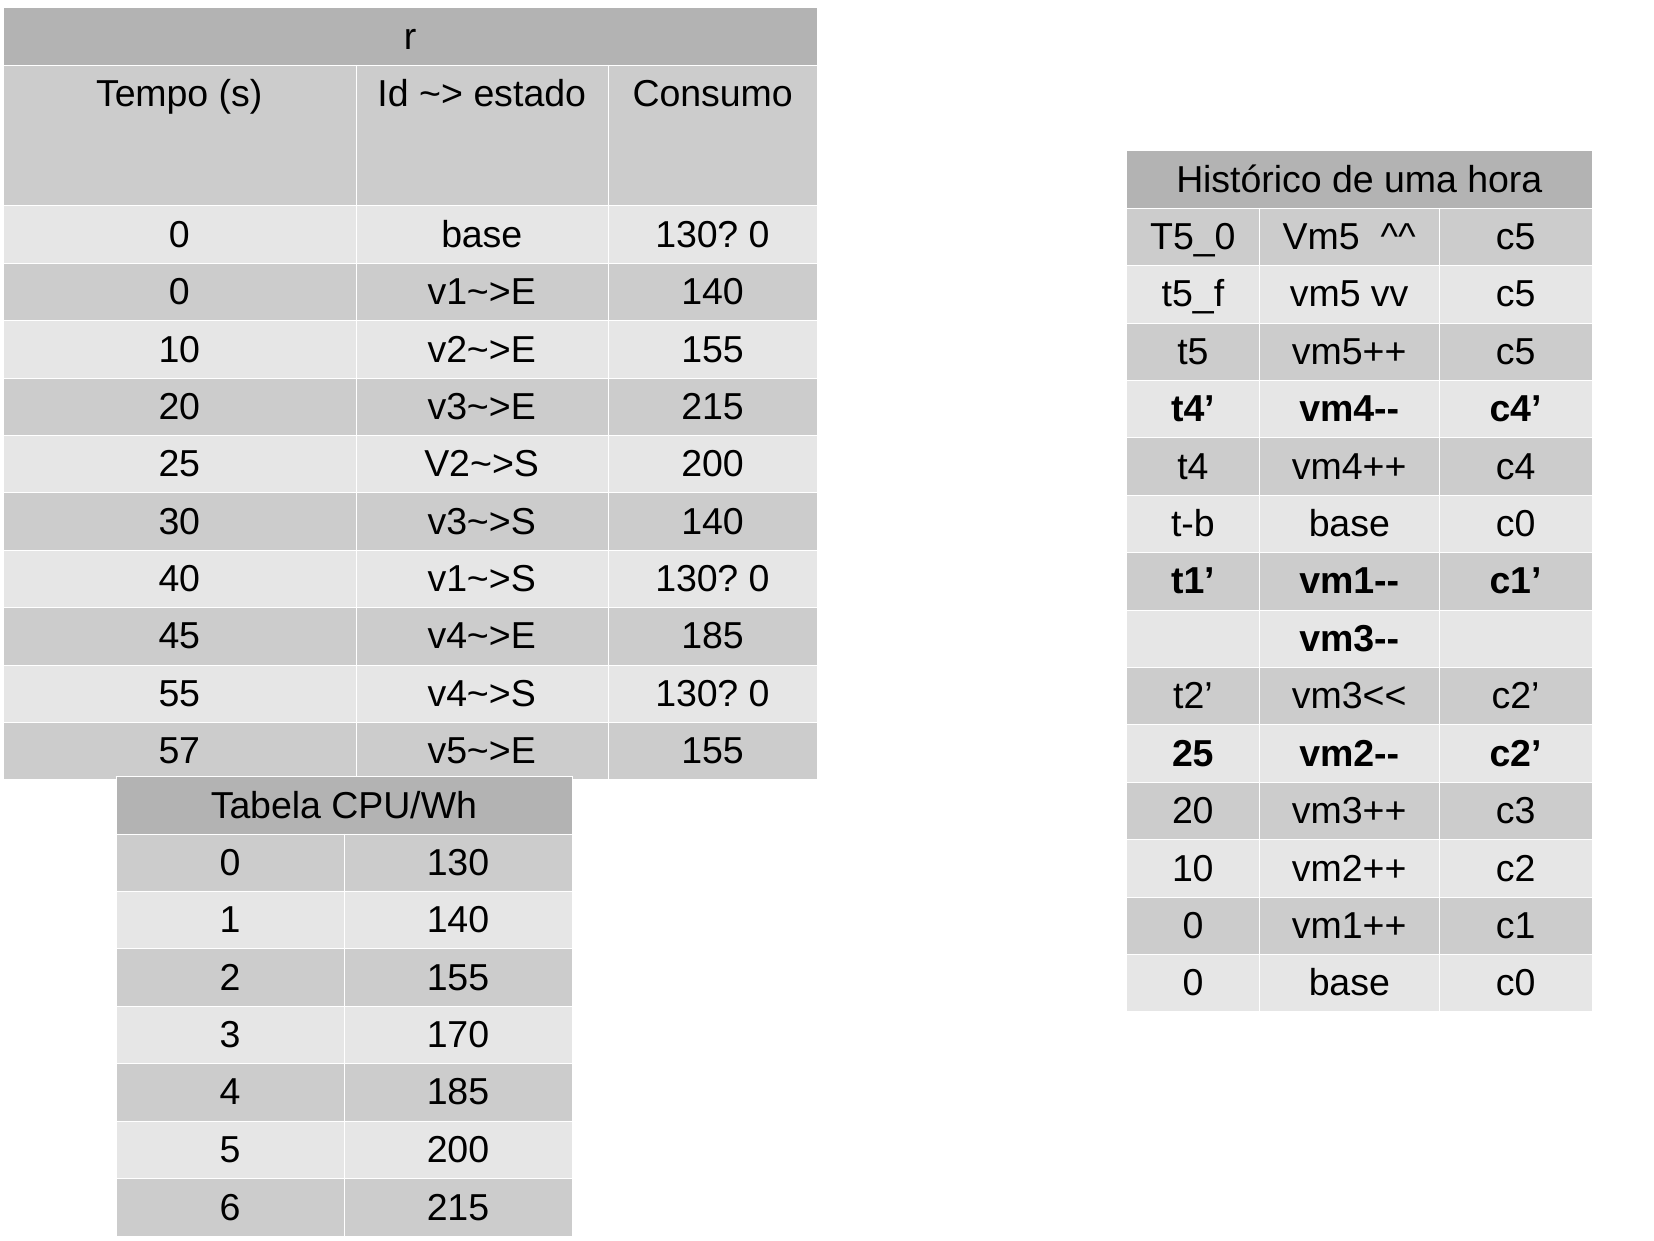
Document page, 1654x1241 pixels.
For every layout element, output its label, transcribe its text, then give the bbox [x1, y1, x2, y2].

table_cell t4’ [1127, 381, 1259, 437]
table_cell vm2-- [1260, 725, 1439, 782]
table_cell 185 [345, 1064, 572, 1121]
table_cell 40 [4, 551, 356, 607]
table_cell 0 [1127, 898, 1259, 954]
table_cell t5 [1127, 324, 1259, 380]
table_cell vm4++ [1260, 438, 1439, 495]
table_cell v1~>E [357, 264, 608, 320]
table_cell Consumo [609, 66, 817, 205]
table_cell vm4-- [1260, 381, 1439, 437]
table_cell 155 [345, 949, 572, 1006]
table_cell c4’ [1440, 381, 1592, 437]
table_cell 170 [345, 1007, 572, 1063]
table_cell base [1260, 955, 1439, 1011]
table_cell c2 [1440, 840, 1592, 897]
table_cell vm1++ [1260, 898, 1439, 954]
table_cell 130? 0 [609, 206, 817, 263]
table_cell 55 [4, 666, 356, 722]
table_cell t5_f [1127, 266, 1259, 323]
table_cell 20 [1127, 783, 1259, 839]
table_cell 215 [609, 379, 817, 435]
table_cell v2~>E [357, 321, 608, 378]
table_cell 140 [609, 264, 817, 320]
table_cell 0 [117, 835, 344, 891]
table_cell vm2++ [1260, 840, 1439, 897]
table_cell 5 [117, 1122, 344, 1178]
table_cell 130? 0 [609, 666, 817, 722]
table_cell c1 [1440, 898, 1592, 954]
table_cell vm3-- [1260, 611, 1439, 667]
table_cell vm5++ [1260, 324, 1439, 380]
table_cell Id ~> estado [357, 66, 608, 205]
table_cell c2’ [1440, 668, 1592, 724]
table_cell vm3++ [1260, 783, 1439, 839]
table_cell 130? 0 [609, 551, 817, 607]
table_cell 2 [117, 949, 344, 1006]
table_cell 0 [4, 206, 356, 263]
table_cell c0 [1440, 955, 1592, 1011]
table_header Histórico de uma hora [1127, 151, 1592, 208]
table_cell 200 [345, 1122, 572, 1178]
table_cell 130 [345, 835, 572, 891]
table_cell 155 [609, 723, 817, 779]
table_cell 3 [117, 1007, 344, 1063]
table_cell c5 [1440, 324, 1592, 380]
table_cell vm5 vv [1260, 266, 1439, 323]
table_cell c2’ [1440, 725, 1592, 782]
table_cell v1~>S [357, 551, 608, 607]
table_cell c4 [1440, 438, 1592, 495]
table_cell 1 [117, 892, 344, 948]
table_cell 185 [609, 608, 817, 665]
table_cell base [357, 206, 608, 263]
table_cell 140 [609, 493, 817, 550]
table_cell 10 [1127, 840, 1259, 897]
table_header Tabela CPU/Wh [117, 777, 572, 834]
table_cell base [1260, 496, 1439, 552]
table_cell 57 [4, 723, 356, 779]
table_cell c3 [1440, 783, 1592, 839]
table_cell v4~>S [357, 666, 608, 722]
table_cell 215 [345, 1179, 572, 1236]
table_cell 6 [117, 1179, 344, 1236]
table_cell 0 [4, 264, 356, 320]
table_cell T5_0 [1127, 209, 1259, 265]
table_cell 45 [4, 608, 356, 665]
table_cell vm3<< [1260, 668, 1439, 724]
table_header r [4, 8, 817, 65]
table_cell t-b [1127, 496, 1259, 552]
table_cell 0 [1127, 955, 1259, 1011]
table_cell t2’ [1127, 668, 1259, 724]
table_cell 140 [345, 892, 572, 948]
table_cell 25 [4, 436, 356, 492]
table_cell 200 [609, 436, 817, 492]
table_cell 4 [117, 1064, 344, 1121]
table_cell 25 [1127, 725, 1259, 782]
table_cell t4 [1127, 438, 1259, 495]
table_cell c5 [1440, 266, 1592, 323]
table_cell Tempo (s) [4, 66, 356, 205]
table_cell 30 [4, 493, 356, 550]
table_cell [1127, 611, 1259, 667]
table_cell t1’ [1127, 553, 1259, 610]
table_cell V2~>S [357, 436, 608, 492]
table_cell vm1-- [1260, 553, 1439, 610]
table_cell 155 [609, 321, 817, 378]
table_cell c1’ [1440, 553, 1592, 610]
table_cell [1440, 611, 1592, 667]
table_cell 20 [4, 379, 356, 435]
table_cell c5 [1440, 209, 1592, 265]
table_cell 10 [4, 321, 356, 378]
table_cell v5~>E [357, 723, 608, 779]
table_cell v4~>E [357, 608, 608, 665]
table_cell Vm5 ^^ [1260, 209, 1439, 265]
table_cell v3~>E [357, 379, 608, 435]
table_cell v3~>S [357, 493, 608, 550]
table_cell c0 [1440, 496, 1592, 552]
